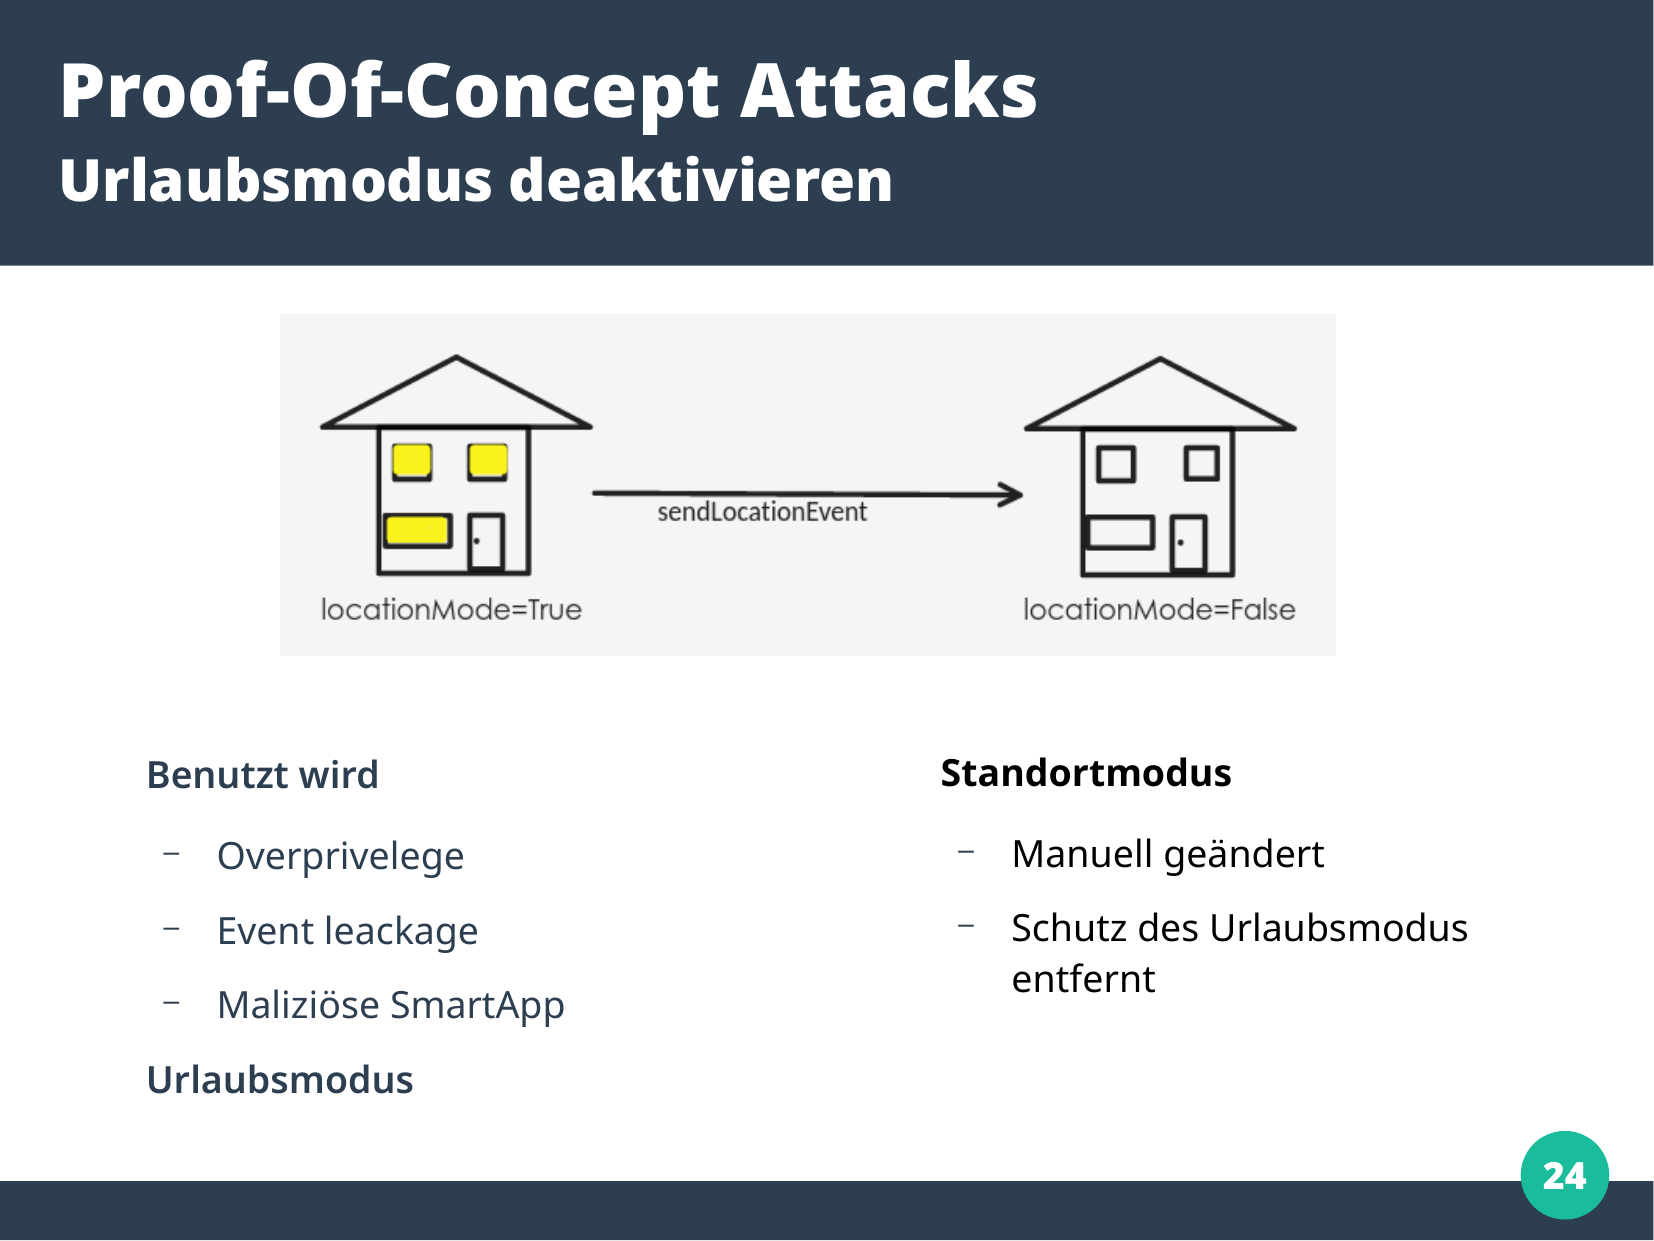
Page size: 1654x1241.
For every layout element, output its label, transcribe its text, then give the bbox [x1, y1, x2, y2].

picture [280, 314, 1336, 656]
title Proof-Of-Concept Attacks Urlaubsmodus deaktivieren [59, 49, 1595, 207]
list Benutzt wird Overprivelege Event leackage Maliziöse SmartApp Urlaubsmodus [75, 748, 826, 1186]
text_box Standortmodus Manuell geändert Schutz des Urlaubsmodus entfernt [855, 739, 1591, 1122]
